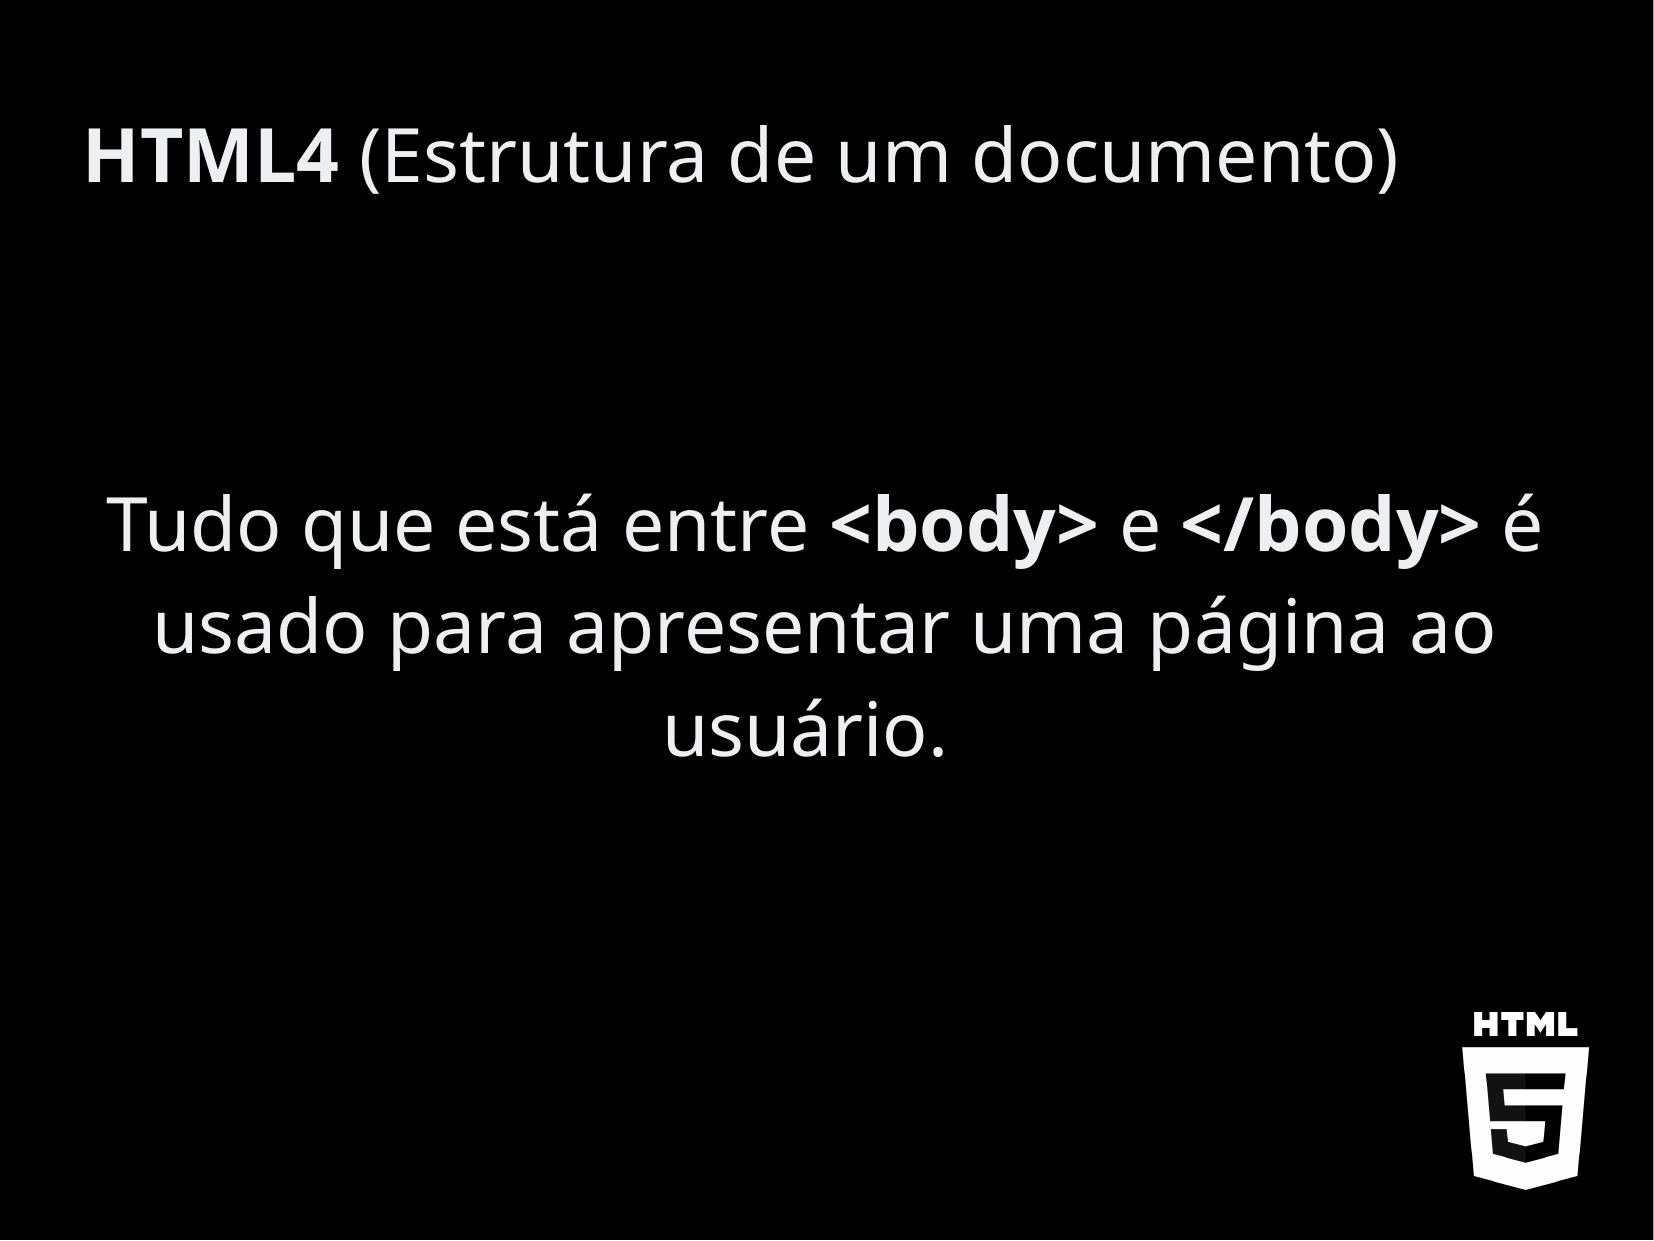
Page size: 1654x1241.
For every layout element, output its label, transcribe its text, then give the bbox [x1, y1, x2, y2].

title Tudo que está entre <body> e </body> é usado para apresentar uma página ao usuário. [75, 493, 1576, 756]
title HTML4 (Estrutura de um documento) [82, 56, 1571, 250]
picture [1436, 1012, 1615, 1190]
